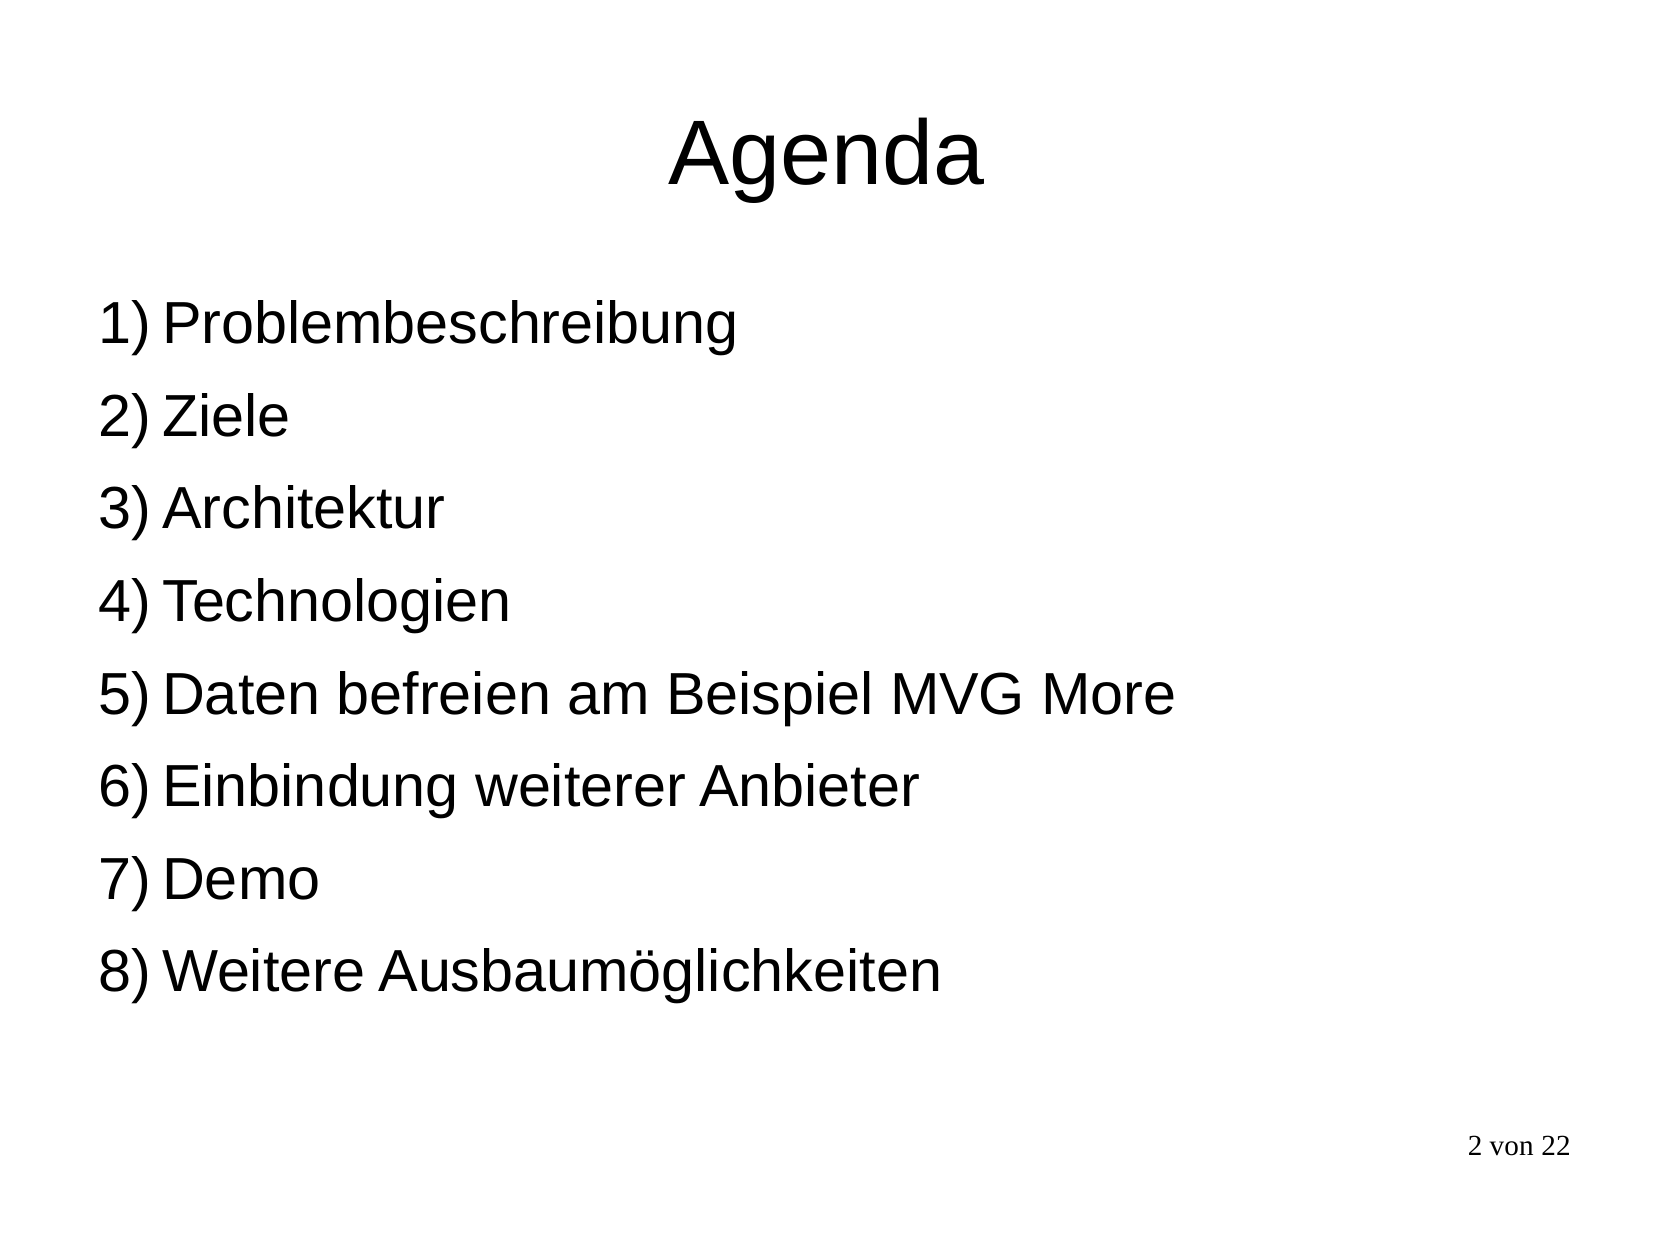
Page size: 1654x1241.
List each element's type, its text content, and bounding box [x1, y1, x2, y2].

title Agenda [82, 49, 1571, 257]
list Problembeschreibung Ziele Architektur Technologien Daten befreien am Beispiel MVG More Einbindung weiterer Anbieter Demo Weitere Ausbaumöglichkeiten [82, 290, 1571, 1010]
